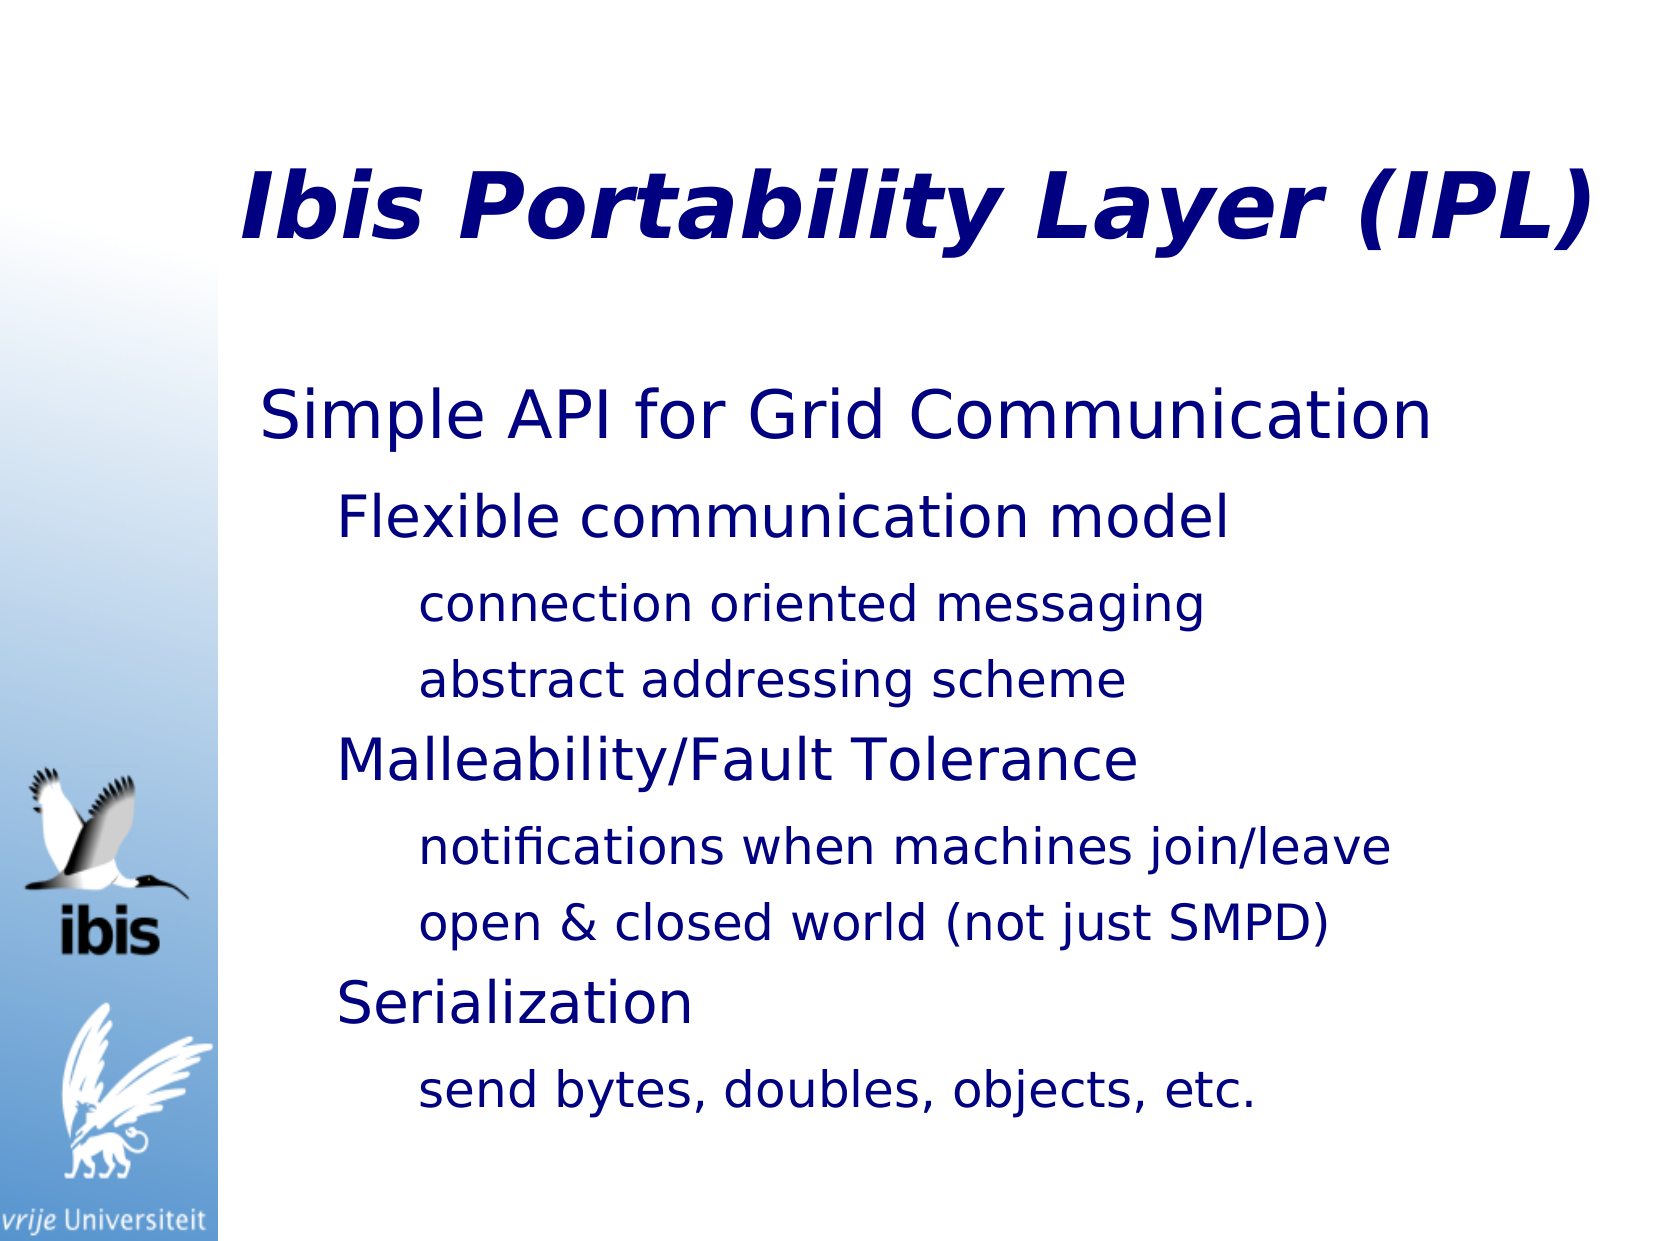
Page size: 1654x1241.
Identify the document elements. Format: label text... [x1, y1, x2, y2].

picture [0, 0, 218, 1241]
title Ibis Portability Layer (IPL) [225, 102, 1615, 310]
list Simple API for Grid Communication Flexible communication model connection oriented messaging abstract addressing scheme Malleability/Fault Tolerance notifications when machines join/leave open & closed world (not just SMPD) Serialization send bytes, doubles, objects, etc. [241, 376, 1654, 1158]
